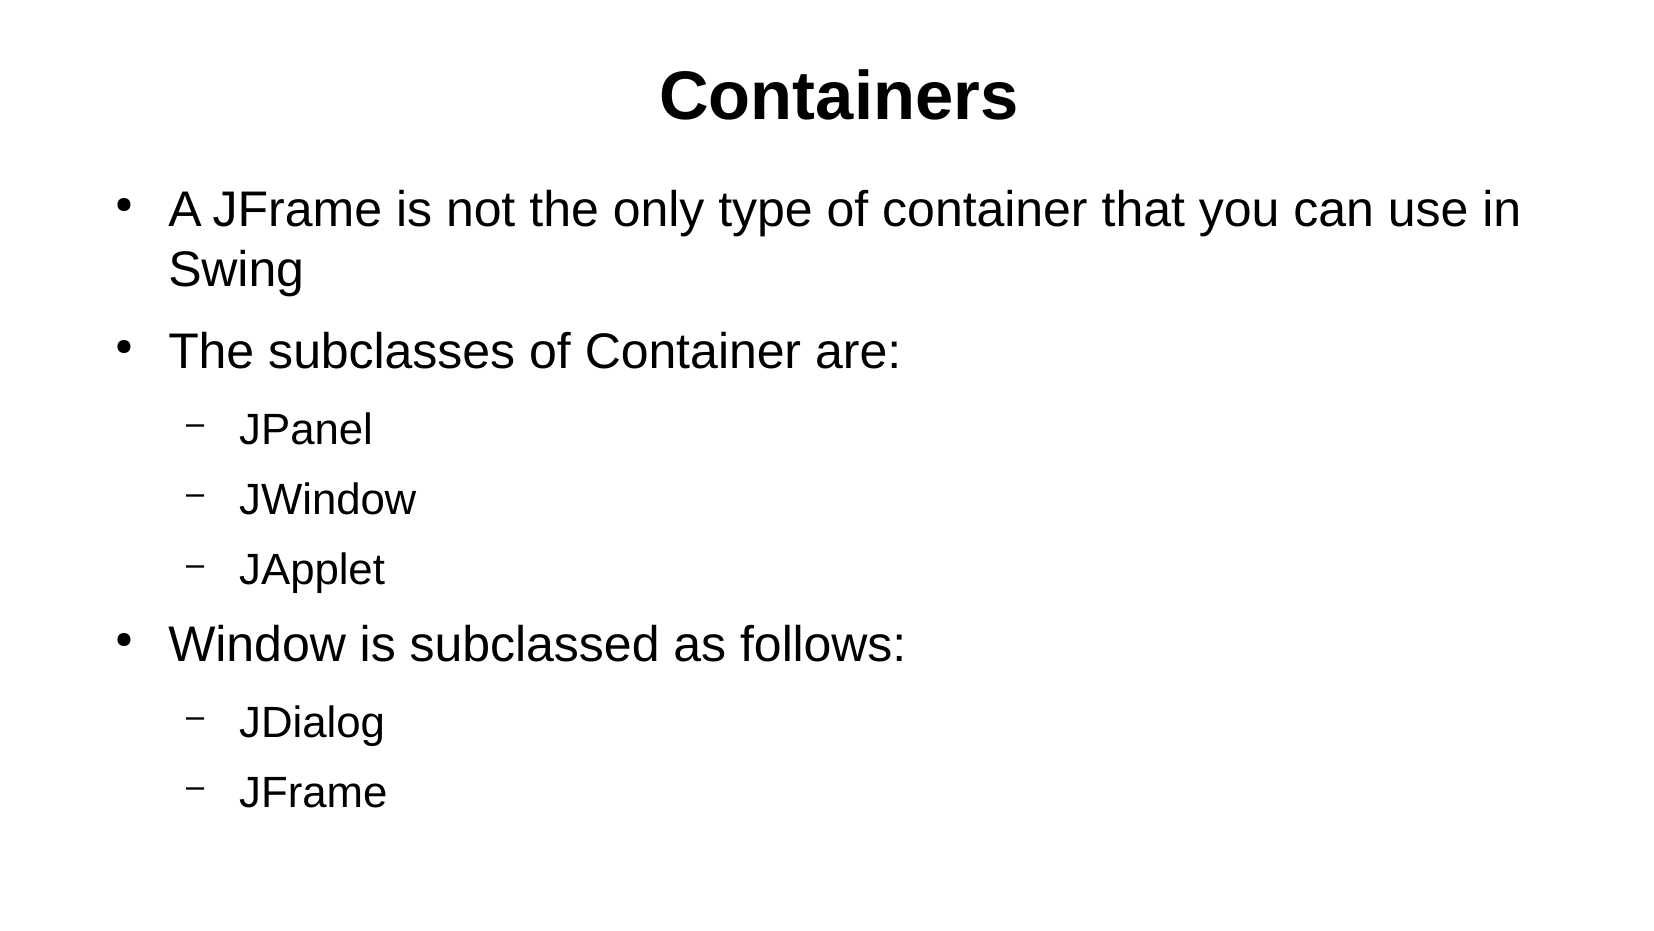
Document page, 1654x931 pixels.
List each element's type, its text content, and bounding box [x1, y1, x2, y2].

title Containers [82, 37, 1571, 147]
list A JFrame is not the only type of container that you can use in Swing The subclasses of Container are: JPanel JWindow JApplet Window is subclassed as follows: JDialog JFrame [82, 168, 1538, 889]
